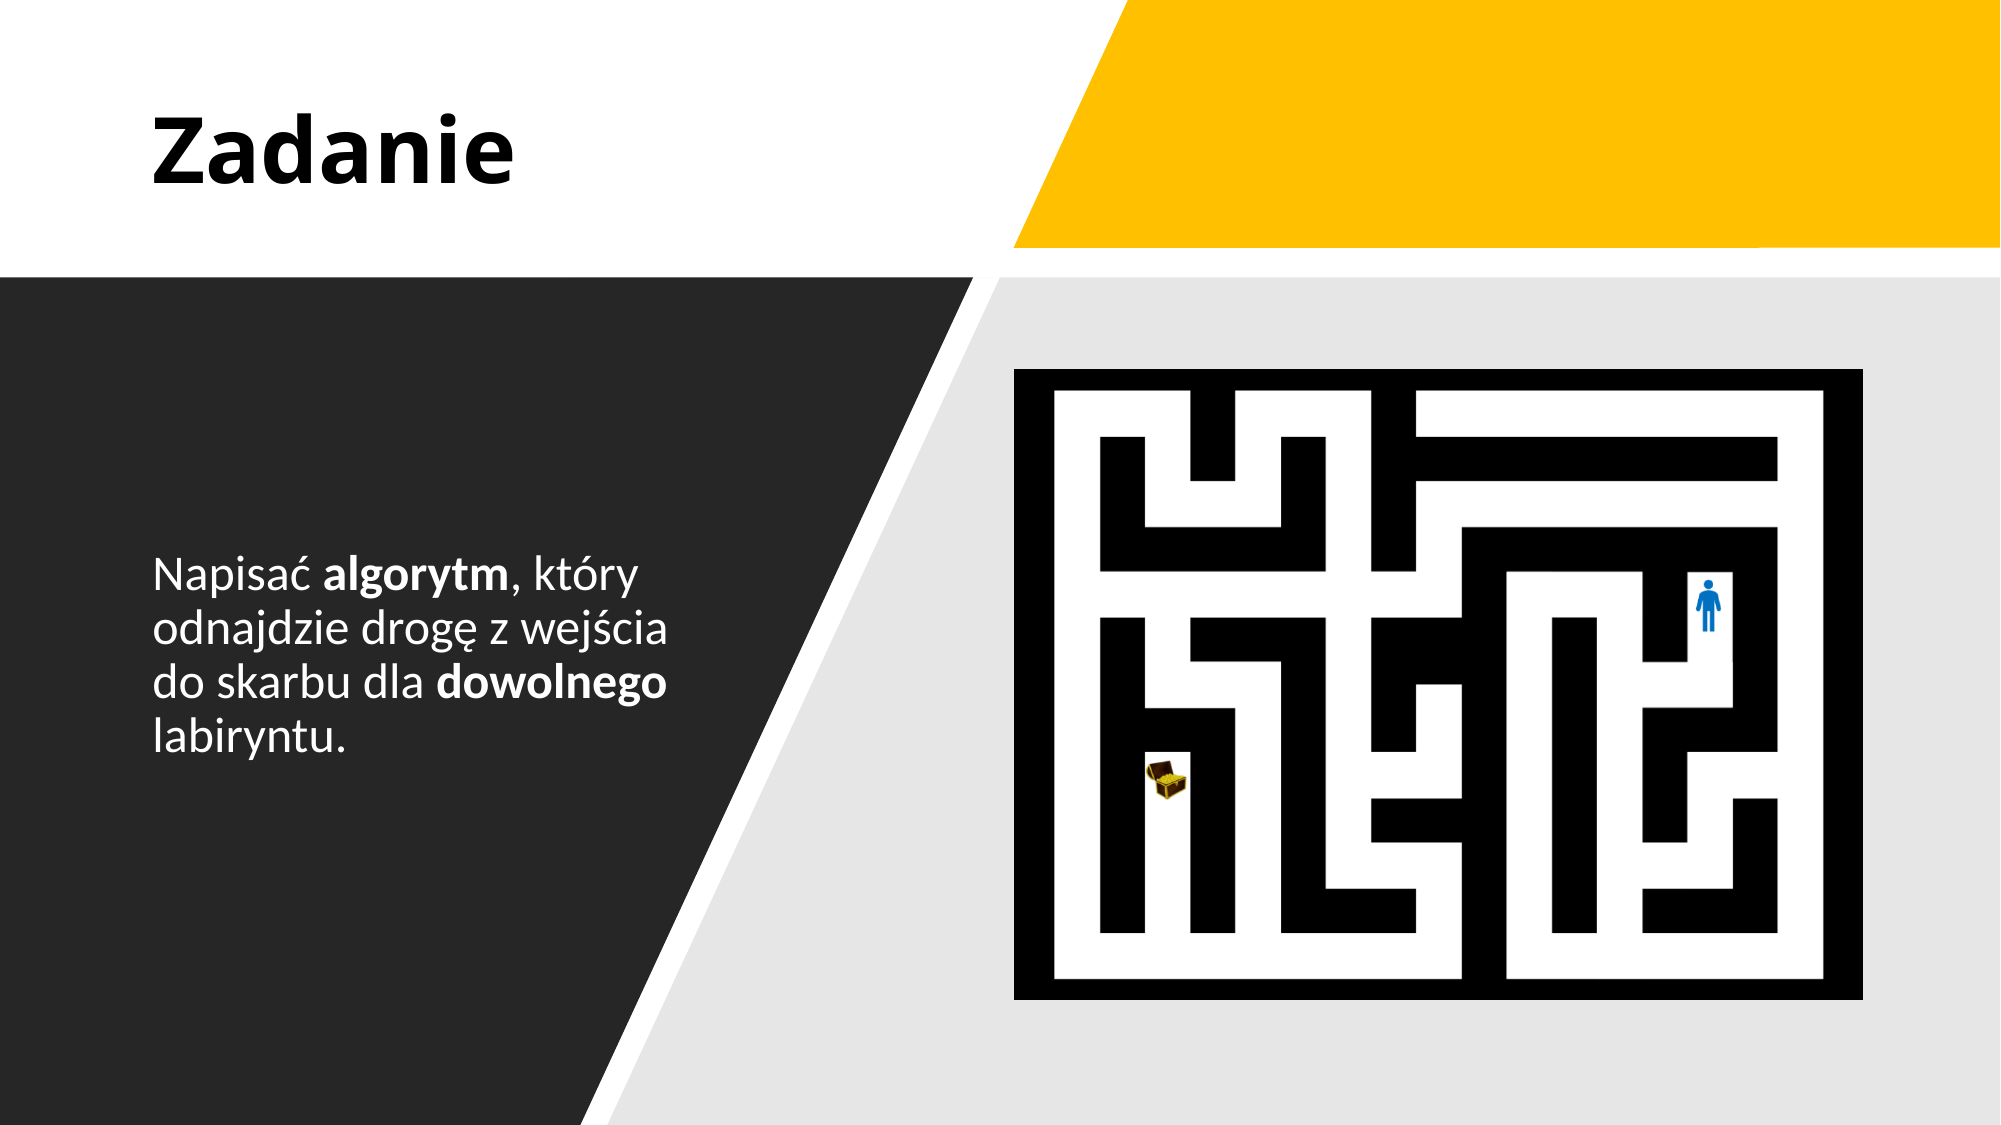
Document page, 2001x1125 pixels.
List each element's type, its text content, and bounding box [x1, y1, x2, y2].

picture [1014, 369, 1863, 1000]
text_box [0, 277, 2000, 1125]
title Zadanie [137, 59, 1014, 248]
list Napisać algorytm, który odnajdzie drogę z wejścia do skarbu dla dowolnego labiryntu. [137, 356, 729, 954]
text_box [1014, 0, 2000, 248]
